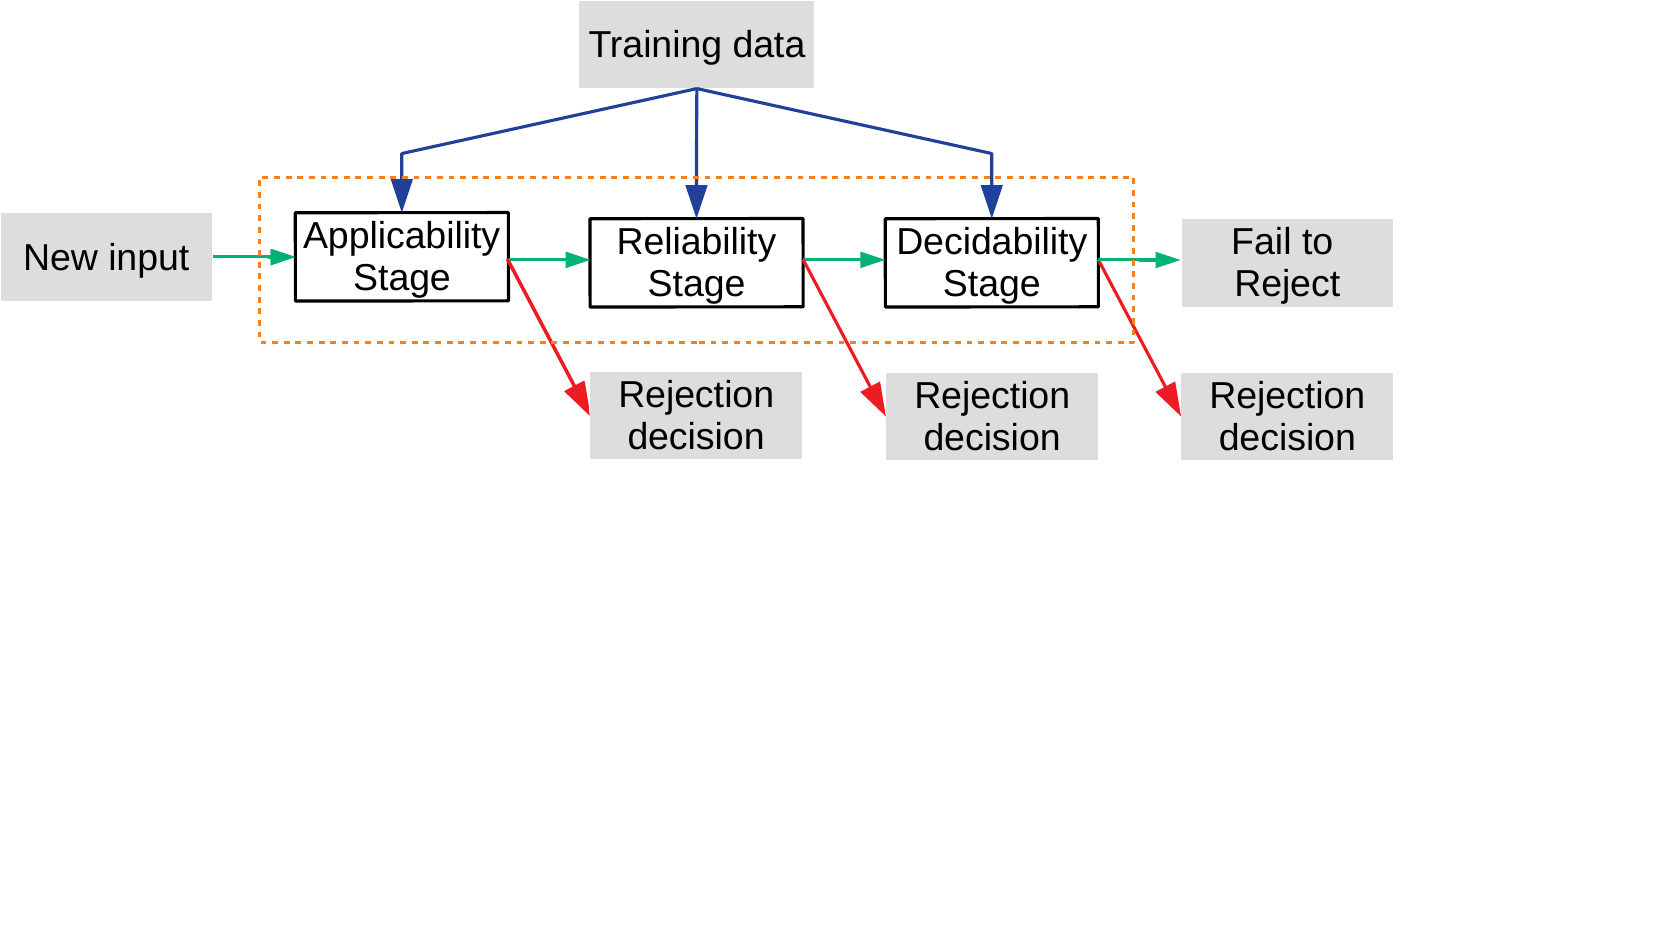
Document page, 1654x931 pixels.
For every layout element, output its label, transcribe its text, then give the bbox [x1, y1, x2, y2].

text_box Applicability Stage [295, 212, 509, 302]
text_box New input [0, 212, 213, 302]
text_box Fail to Reject [1181, 218, 1394, 308]
text_box Decidability Stage [885, 218, 1099, 308]
text_box Rejection decision [885, 372, 1099, 461]
text_box Rejection decision [1180, 372, 1394, 461]
text_box Rejection decision [589, 371, 803, 460]
text_box Training data [578, 0, 815, 89]
text_box Reliability Stage [589, 218, 804, 308]
